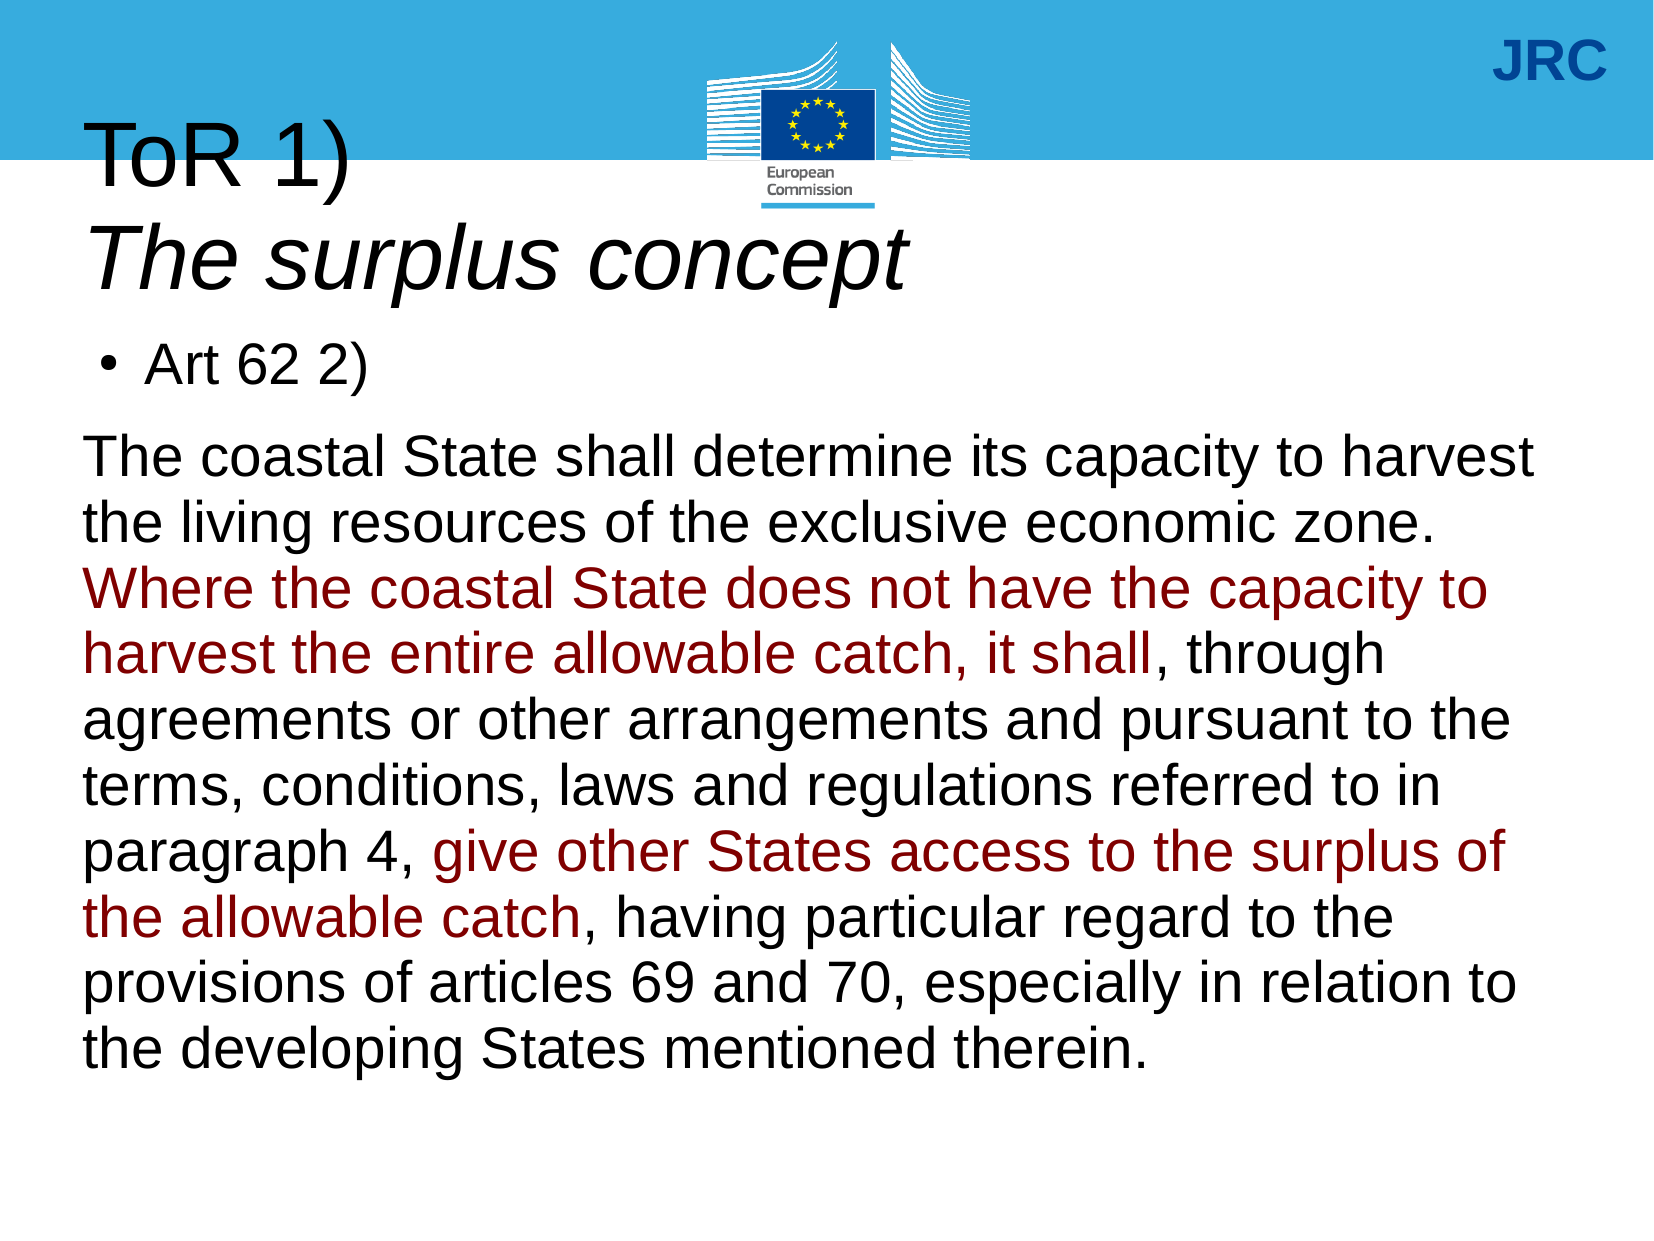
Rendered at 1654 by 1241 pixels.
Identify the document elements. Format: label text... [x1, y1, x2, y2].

text_box [0, 0, 1653, 160]
text_box JRC [1470, 22, 1631, 94]
title ToR 1) The surplus concept [82, 102, 1571, 310]
picture [707, 41, 970, 102]
list Art 62 2) The coastal State shall determine its capacity to harvest the living resources of the exclusive economic zone. Where the coastal State does not have the capacity to harvest the entire allowable catch, it shall, through agreements or other arrangements and pursuant to the terms, conditions, laws and regulations referred to in paragraph 4, give other States access to the surplus of the allowable catch, having particular regard to the provisions of articles 69 and 70, especially in relation to the developing States mentioned therein. [82, 331, 1538, 1140]
